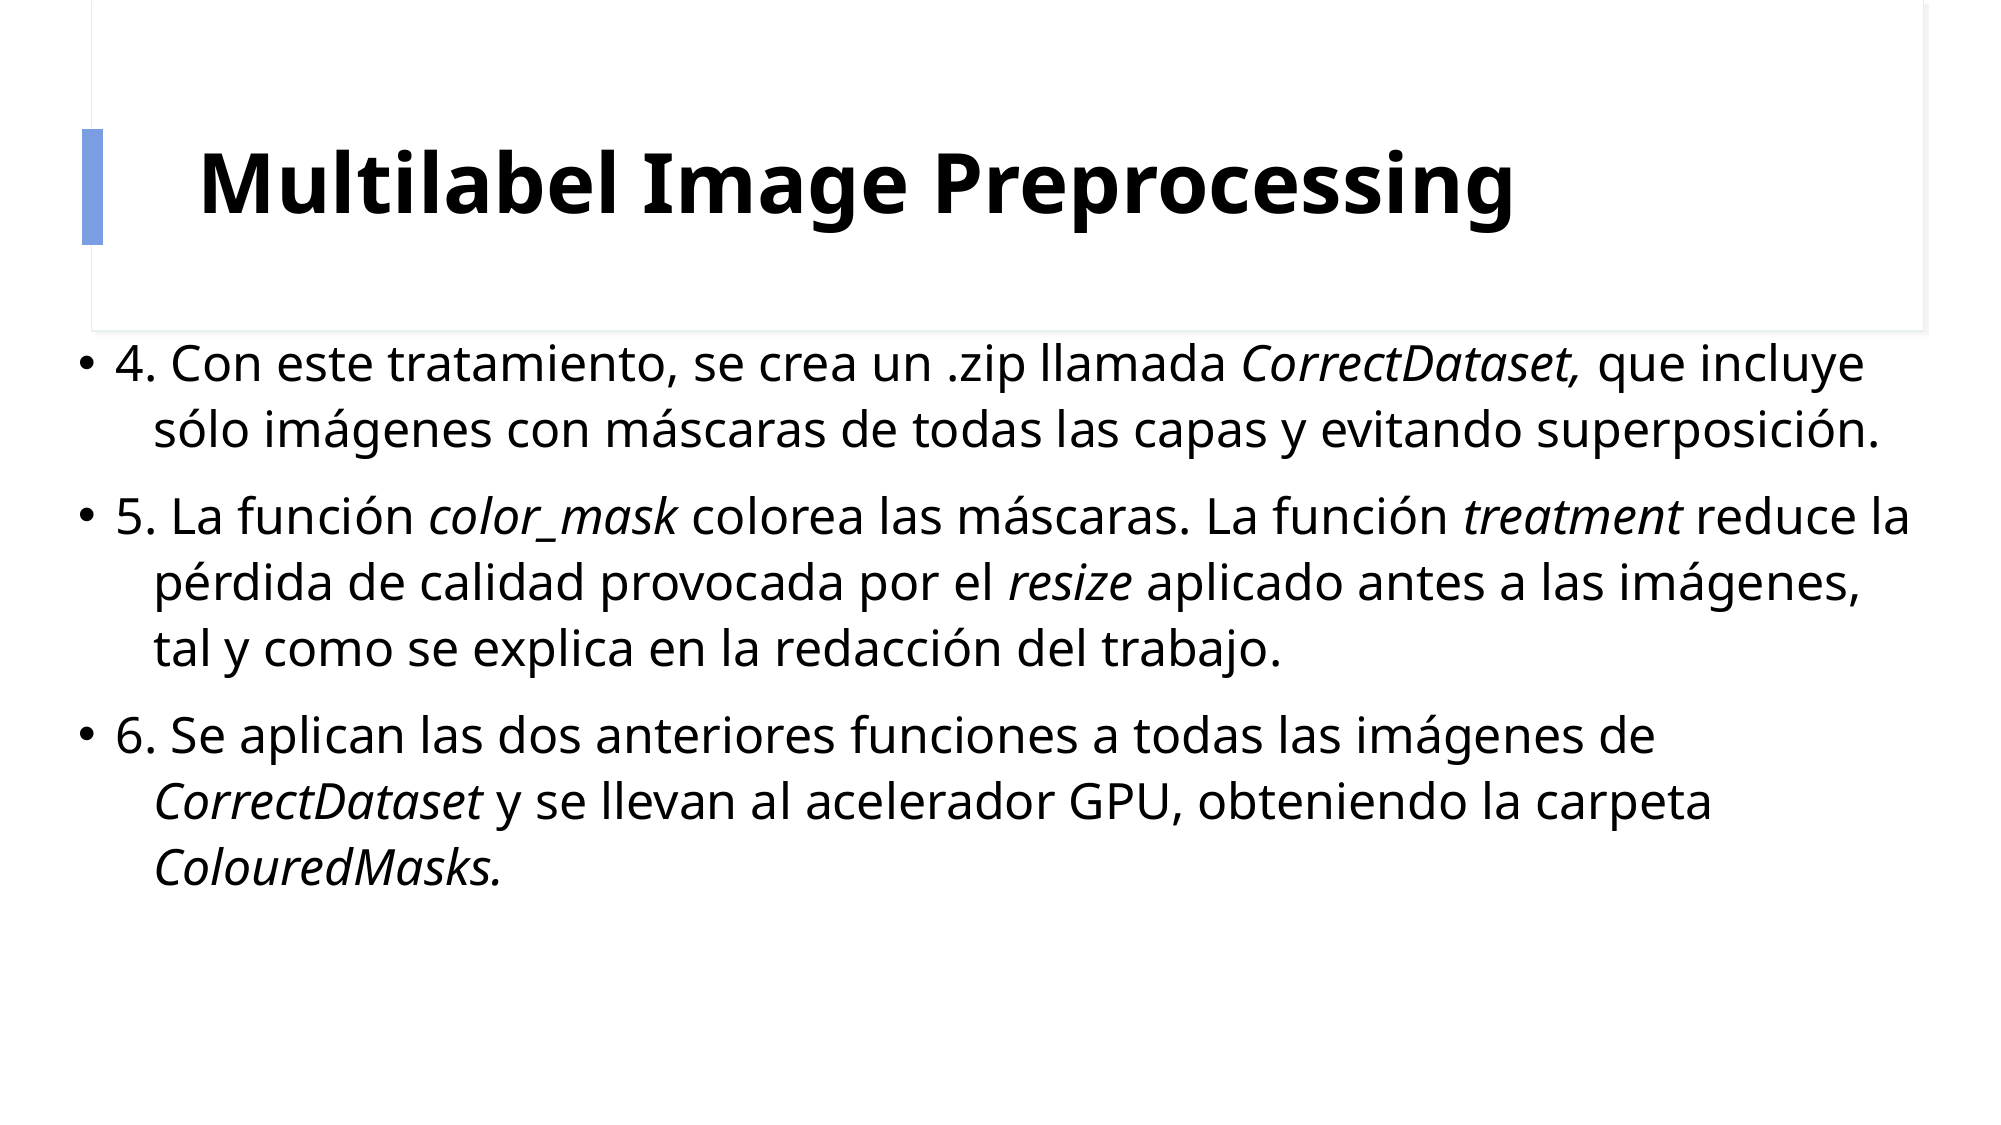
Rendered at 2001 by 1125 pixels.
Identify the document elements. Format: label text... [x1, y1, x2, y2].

title Multilabel Image Preprocessing [183, 90, 1852, 284]
list 4. Con este tratamiento, se crea un .zip llamada CorrectDataset, que incluye sólo imágenes con máscaras de todas las capas y evitando superposición. 5. La función color_mask colorea las máscaras. La función treatment reduce la pérdida de calidad provocada por el resize aplicado antes a las imágenes, tal y como se explica en la redacción del trabajo. 6. Se aplican las dos anteriores funciones a todas las imágenes de CorrectDataset y se llevan al acelerador GPU, obteniendo la carpeta ColouredMasks. [63, 318, 1943, 1056]
